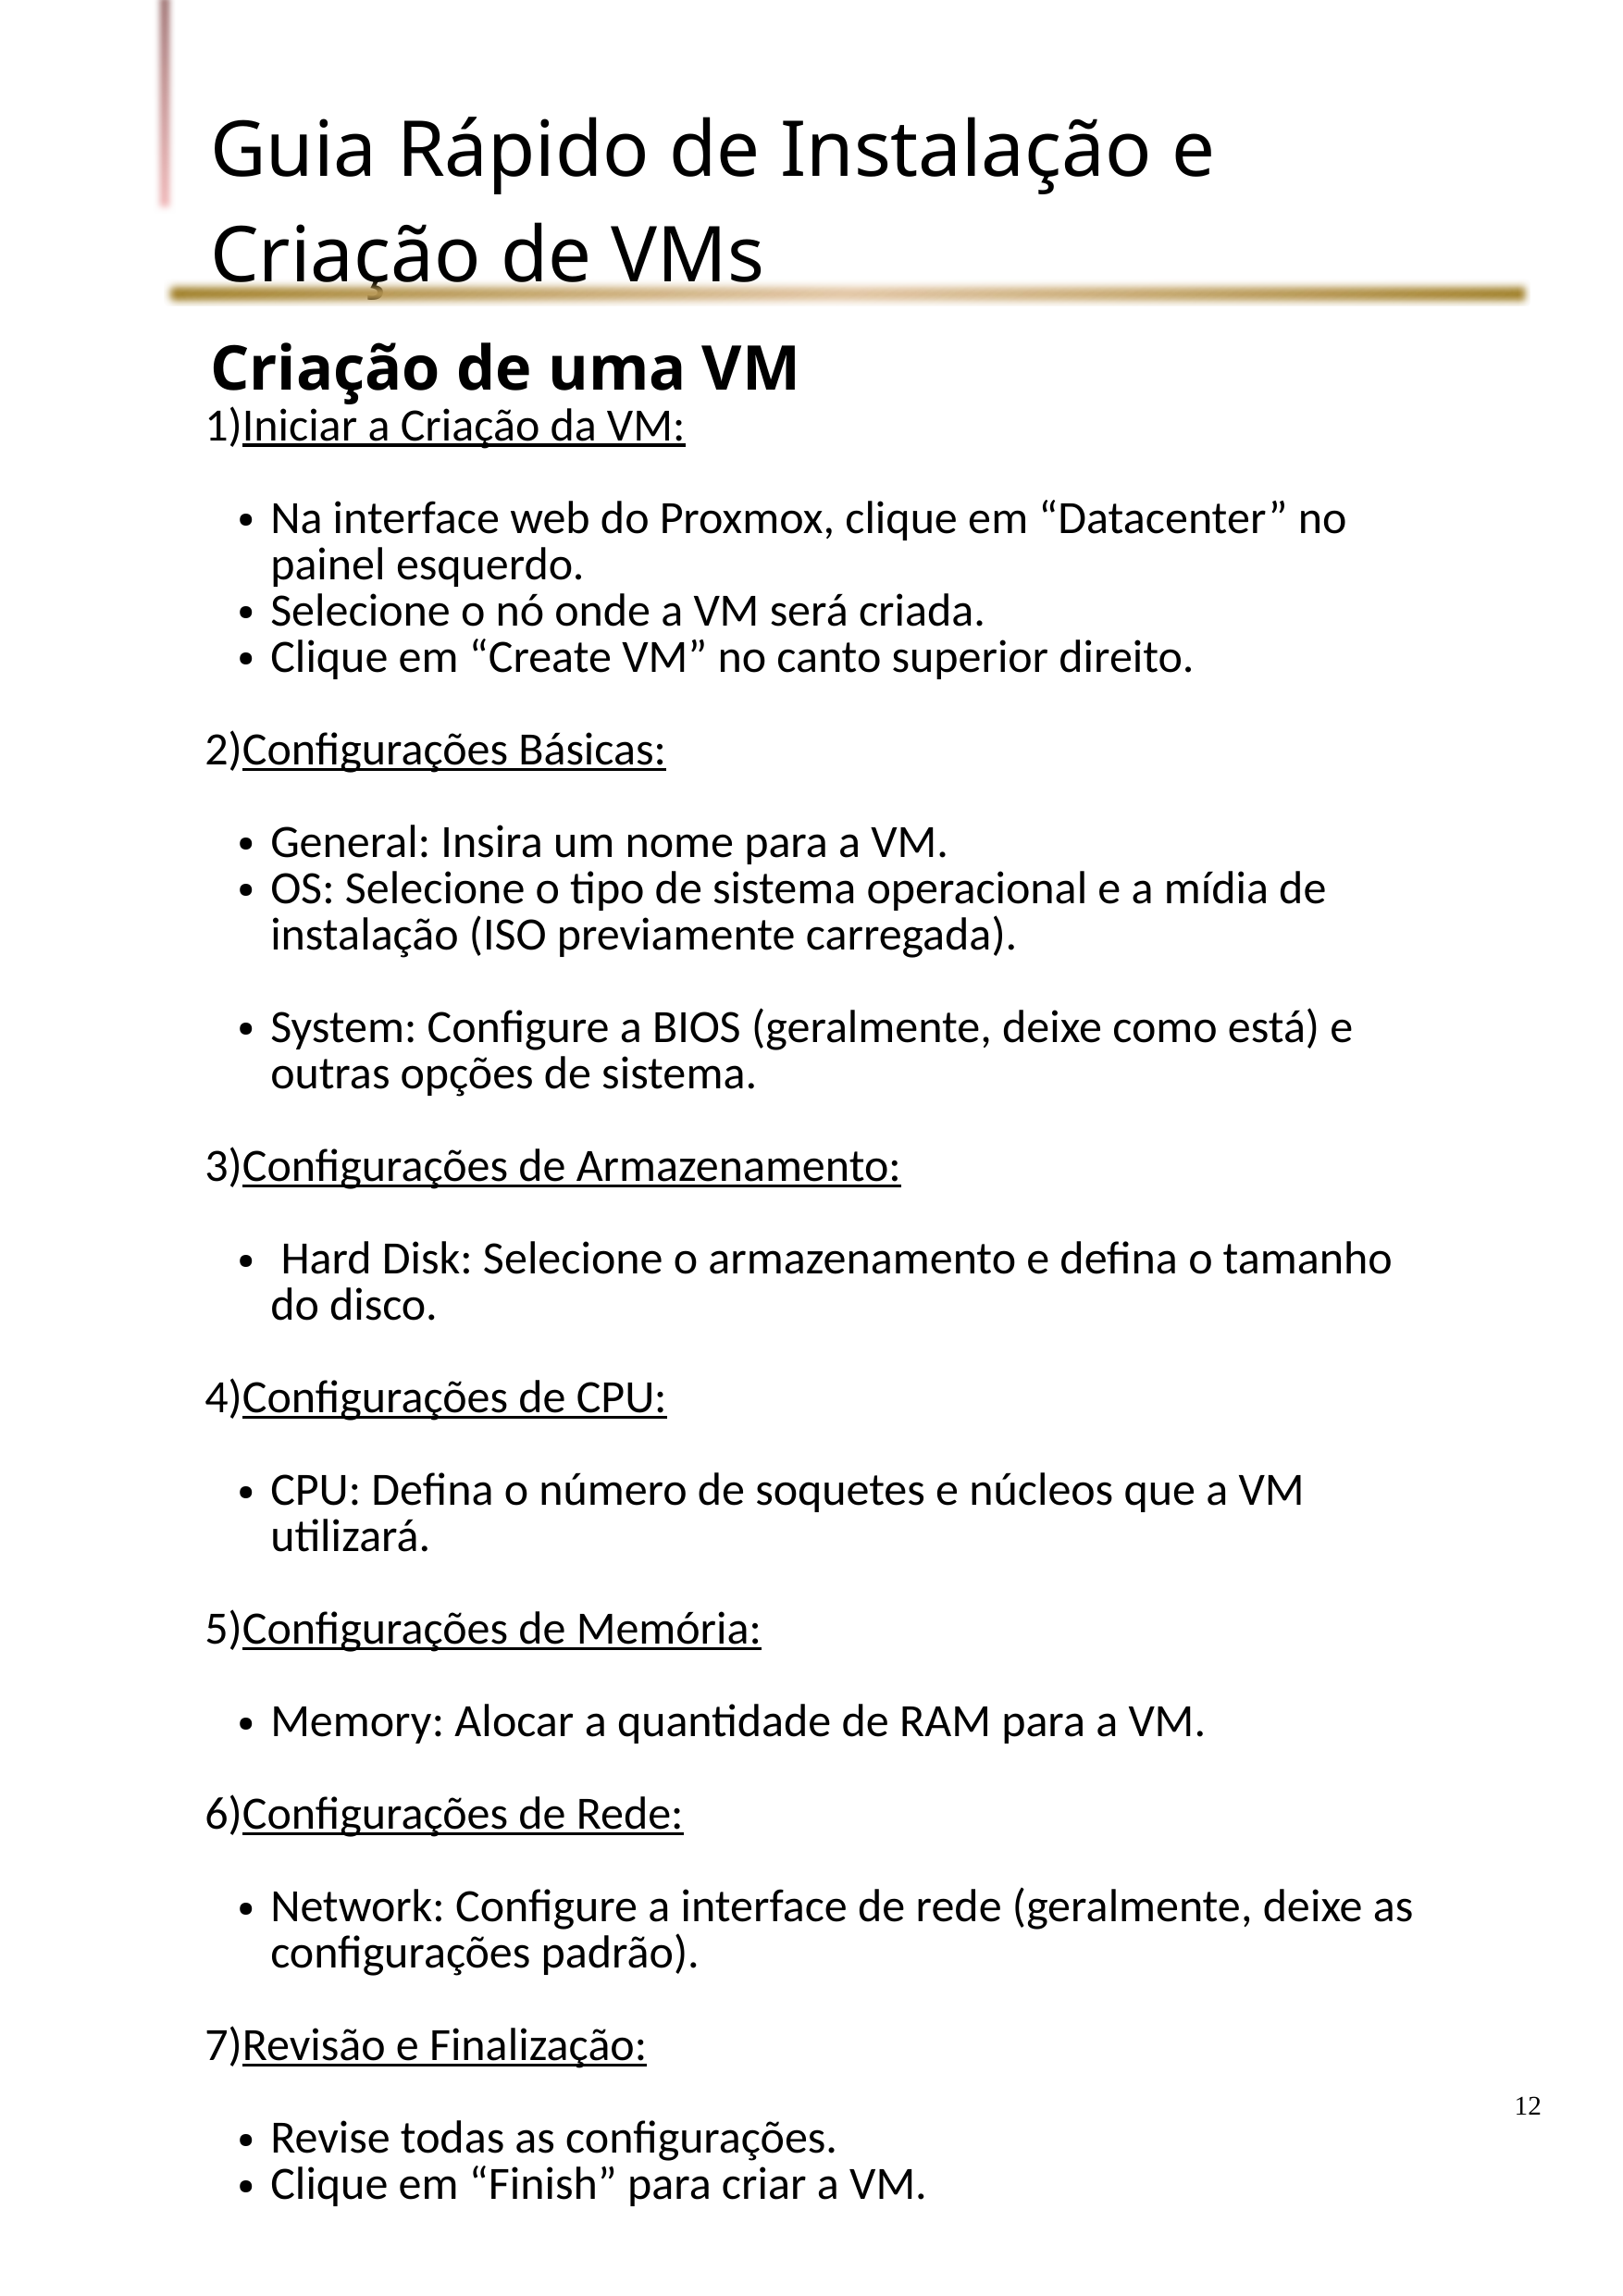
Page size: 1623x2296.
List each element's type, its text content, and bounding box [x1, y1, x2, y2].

text_box [178, 290, 1518, 300]
text_box Criação de uma VM [196, 316, 1441, 394]
text_box Guia Rápido de Instalação e Criação de VMs [196, 87, 1441, 280]
text_box Iniciar a Criação da VM: Na interface web do Proxmox, clique em “Datacenter” no painel esquerdo. Selecione o nó onde a VM será criada. Clique em “Create VM” no canto superior direito. Configurações Básicas: General: Insira um nome para a VM. OS: Selecione o tipo de sistema operacional e a mídia de instalação (ISO previamente carregada). System: Configure a BIOS (geralmente, deixe como está) e outras opções de sistema. Configurações de Armazenamento: Hard Disk: Selecione o armazenamento e defina o tamanho do disco. Configurações de CPU: CPU: Defina o número de soquetes e núcleos que a VM utilizará. Configurações de Memória: Memory: Alocar a quantidade de RAM para a VM. Configurações de Rede: Network: Configure a interface de rede (geralmente, deixe as configurações padrão). Revisão e Finalização: Revise todas as configurações. Clique em “Finish” para criar a VM. [191, 399, 1435, 2265]
